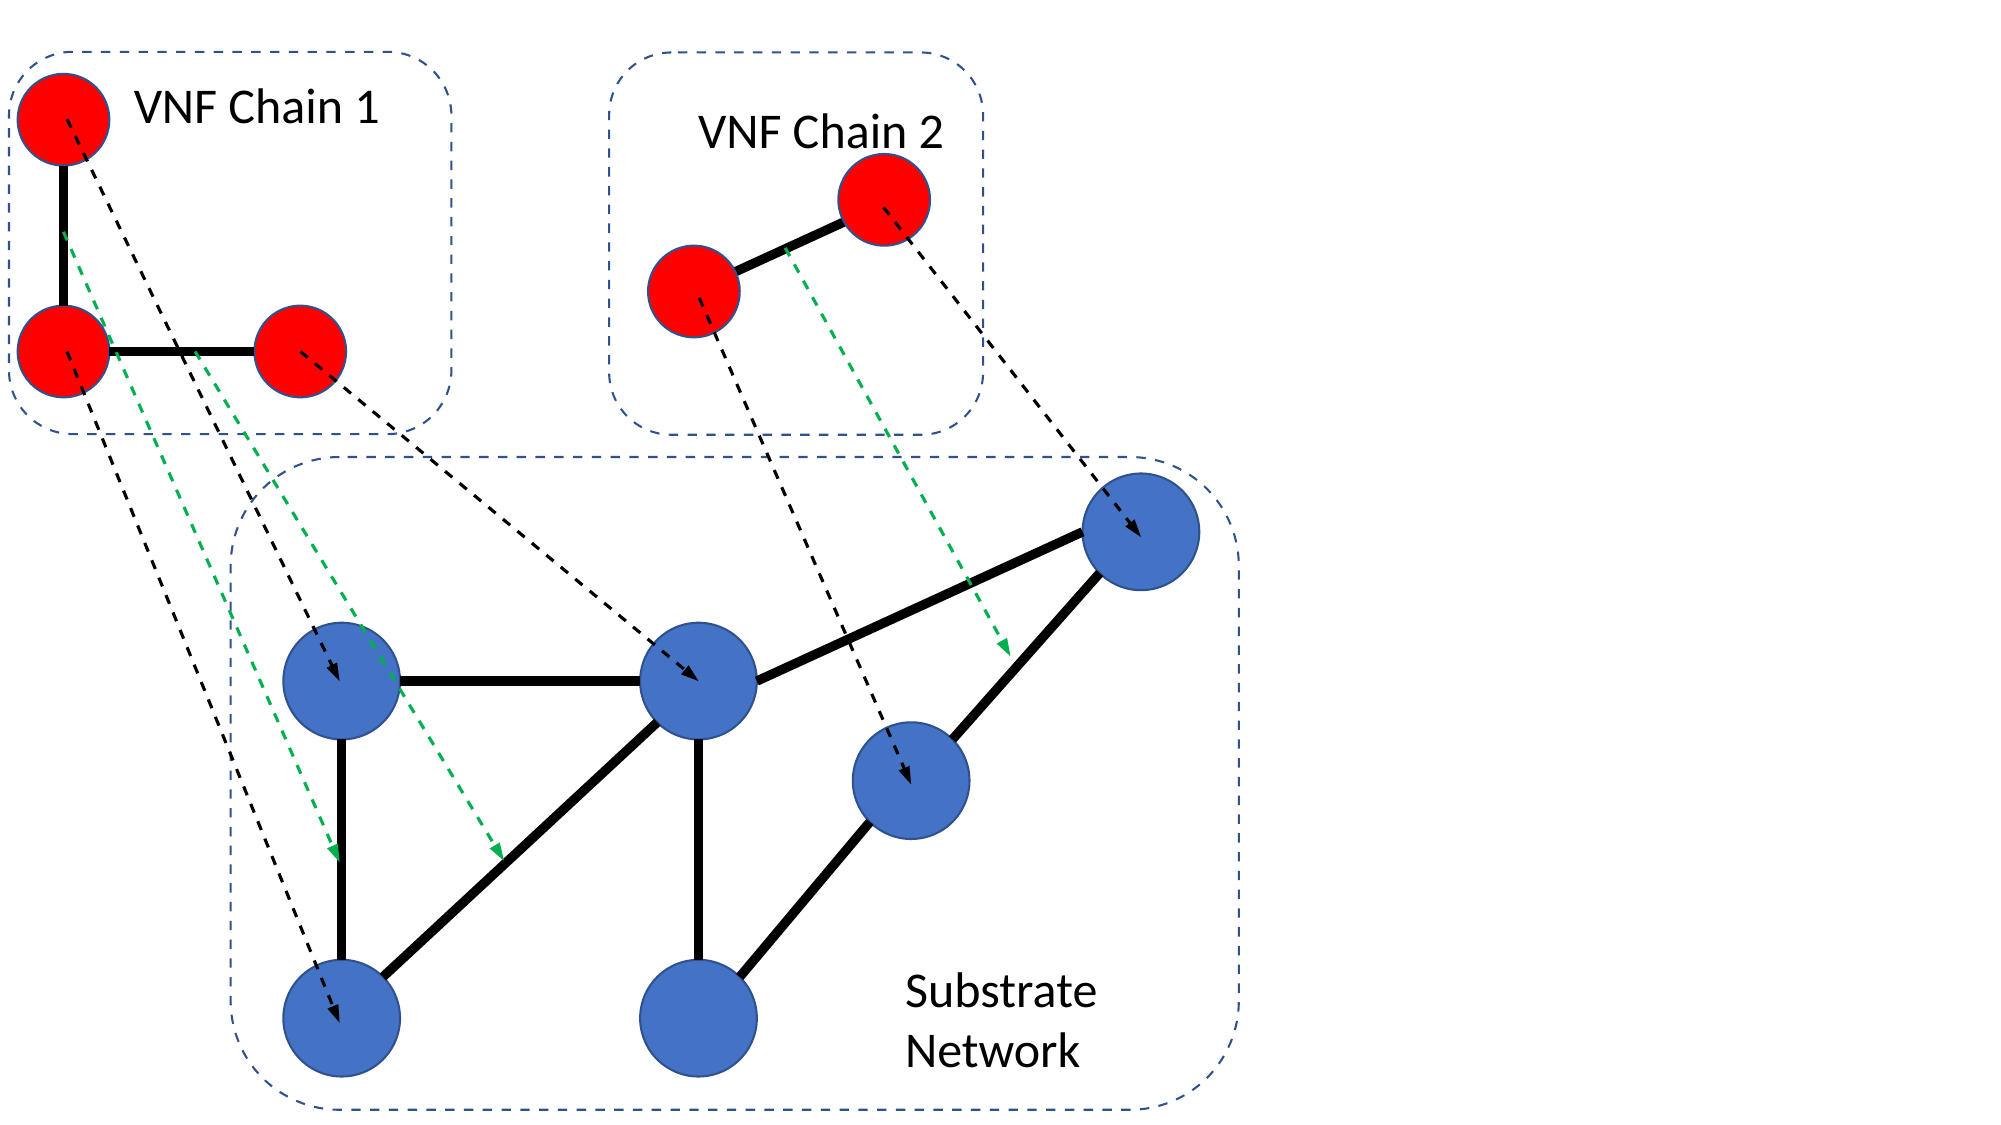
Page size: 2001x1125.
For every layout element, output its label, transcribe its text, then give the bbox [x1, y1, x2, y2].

text_box Substrate Network [890, 950, 1135, 1087]
text_box [17, 305, 110, 398]
text_box [640, 959, 757, 1077]
text_box [852, 722, 970, 839]
text_box [283, 959, 401, 1077]
text_box VNF Chain 2 [683, 91, 973, 168]
text_box [648, 245, 740, 338]
text_box [283, 622, 400, 740]
text_box VNF Chain 1 [118, 65, 408, 142]
text_box [17, 73, 110, 166]
text_box [254, 305, 347, 398]
text_box [1082, 473, 1200, 591]
text_box [640, 622, 757, 740]
text_box [838, 168, 931, 246]
